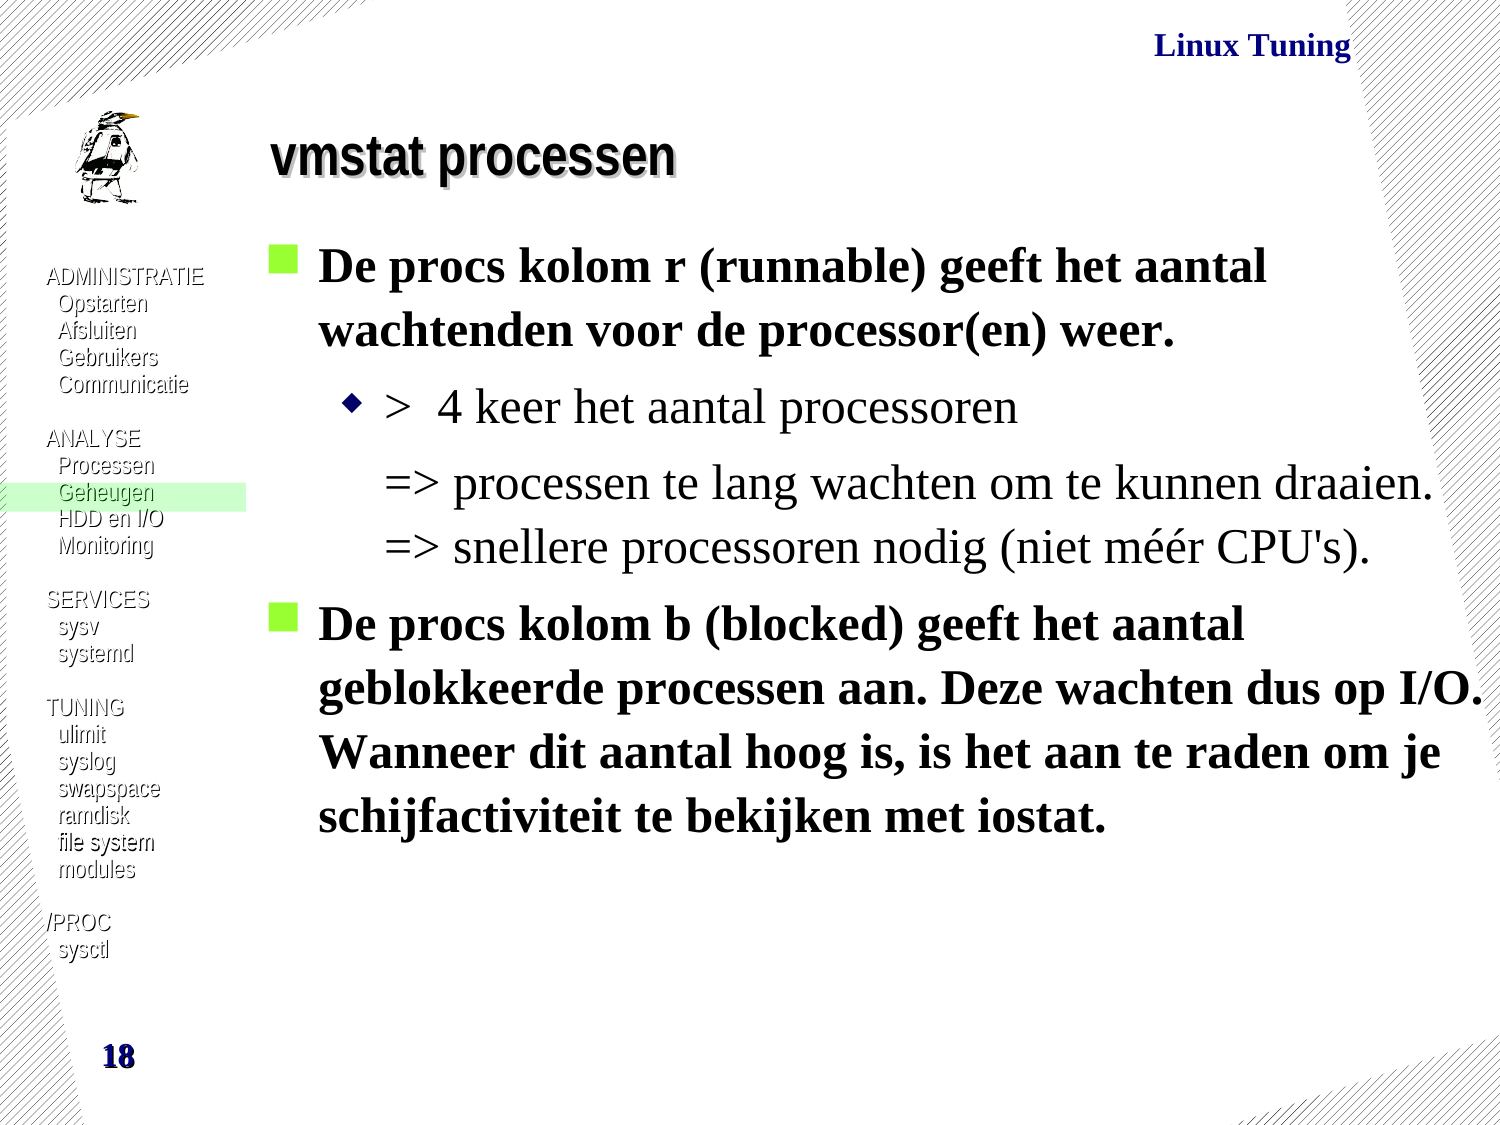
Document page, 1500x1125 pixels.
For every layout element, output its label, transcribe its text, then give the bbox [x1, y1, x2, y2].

picture [57, 105, 143, 206]
title vmstat processen [270, 41, 1500, 250]
text_box [0, 482, 247, 512]
list De procs kolom r (runnable) geeft het aantal wachtenden voor de processor(en) weer. > 4 keer het aantal processoren => processen te lang wachten om te kunnen draaien. => snellere processoren nodig (niet méér CPU's). De procs kolom b (blocked) geeft het aantal geblokkeerde processen aan. Deze wachten dus op I/O. Wanneer dit aantal hoog is, is het aan te raden om je schijfactiviteit te bekijken met iostat. [264, 229, 1486, 980]
